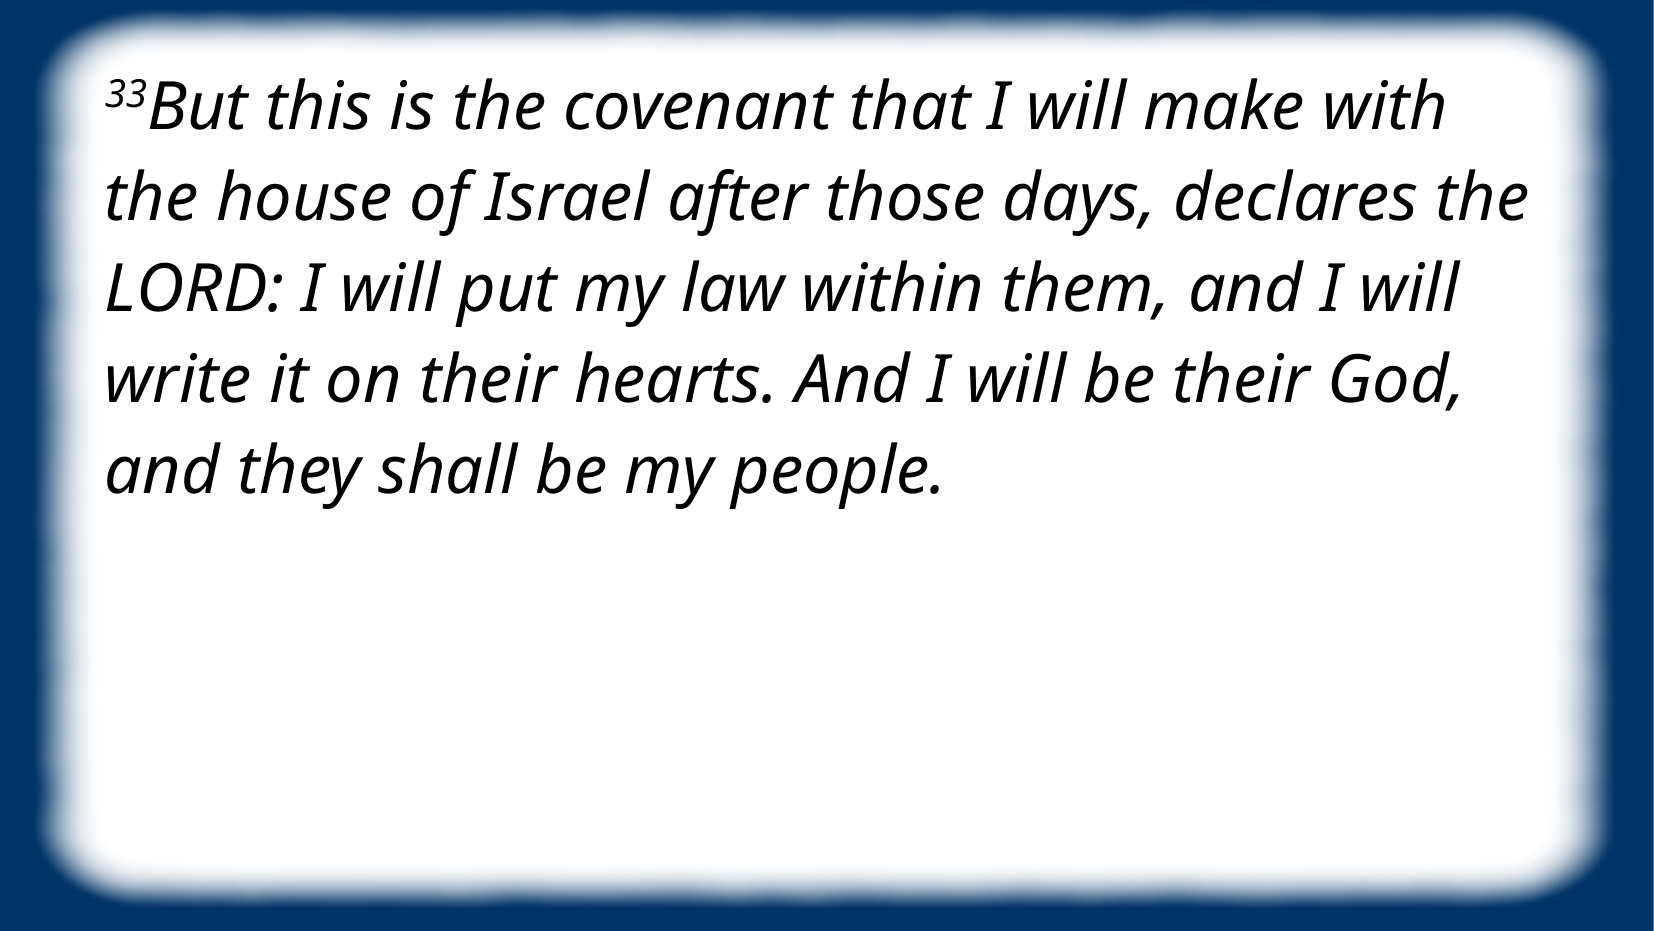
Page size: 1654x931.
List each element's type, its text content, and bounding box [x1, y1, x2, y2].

picture [0, 0, 1654, 931]
text_box 33But this is the covenant that I will make with the house of Israel after those days, declares the LORD: I will put my law within them, and I will write it on their hearts. And I will be their God, and they shall be my people. [90, 51, 1576, 511]
